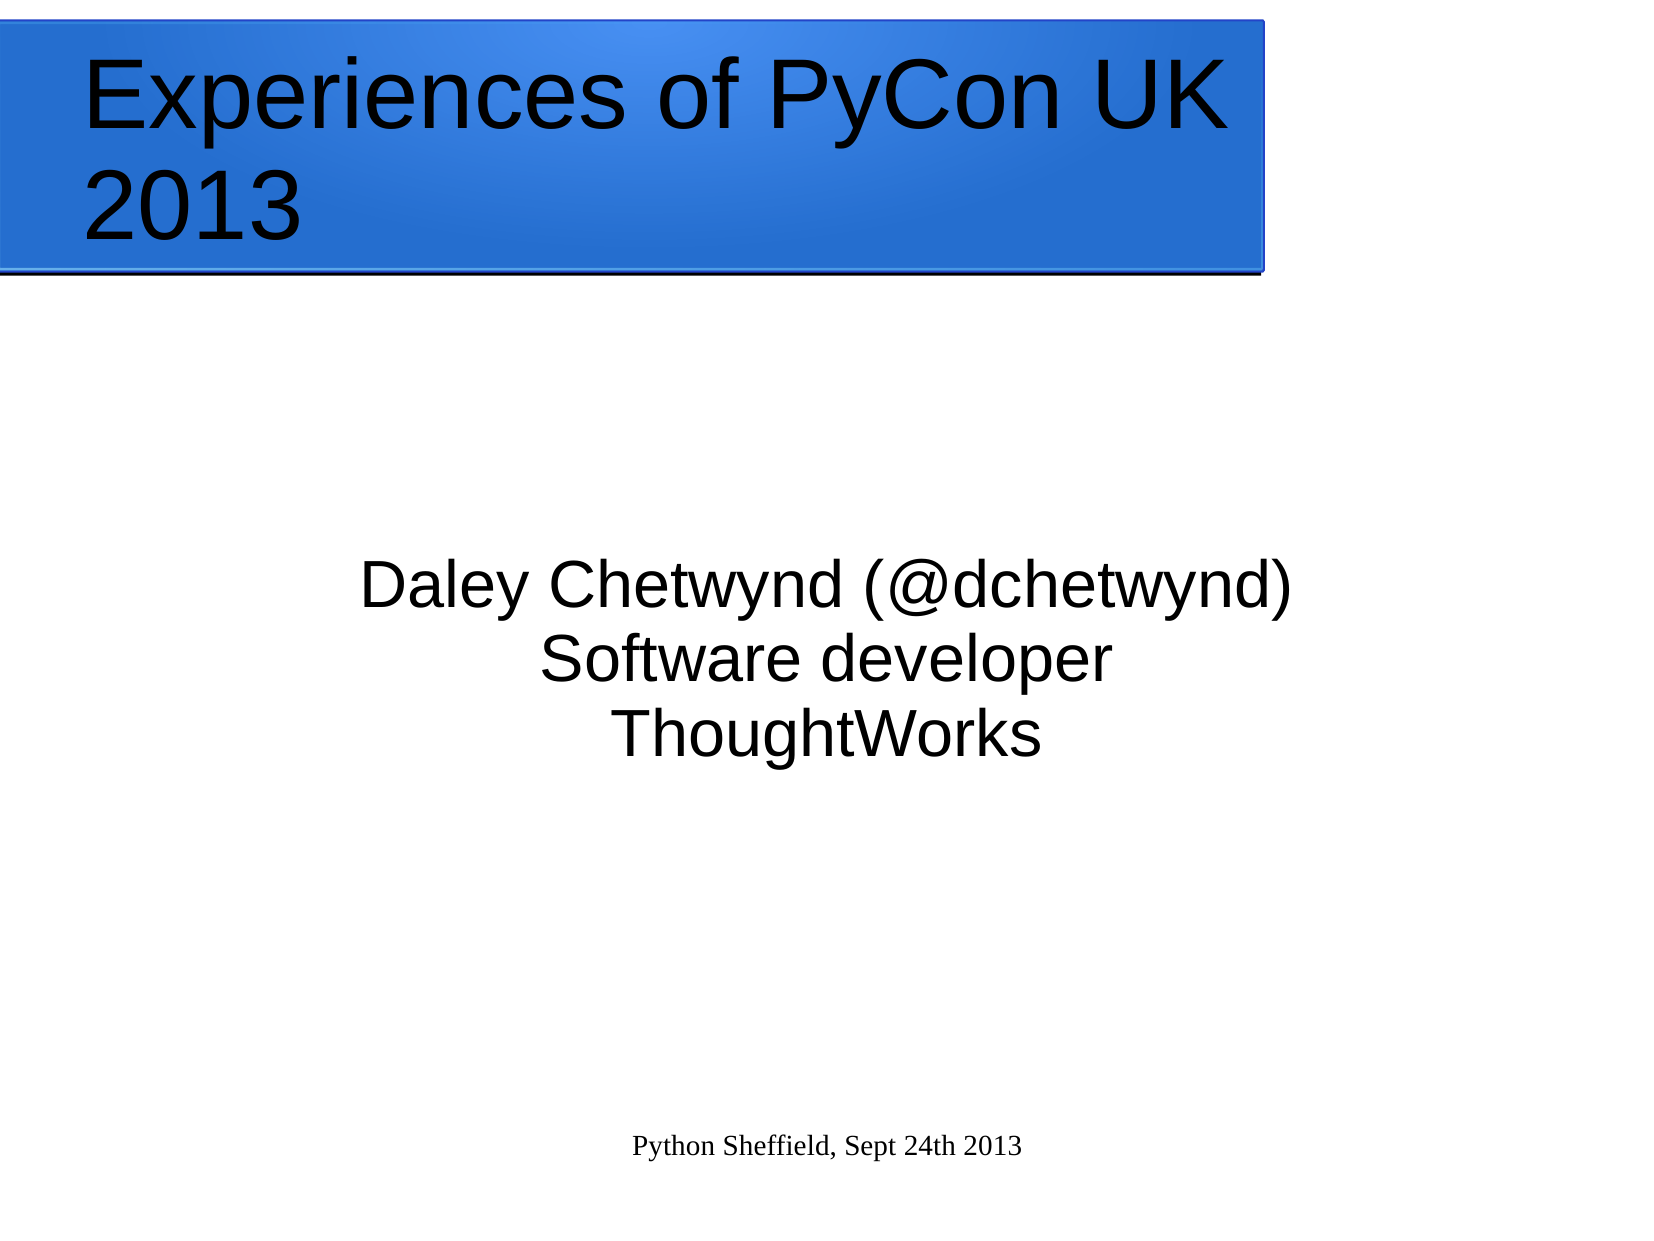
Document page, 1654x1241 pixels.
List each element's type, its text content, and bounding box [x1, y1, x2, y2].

subtitle Daley Chetwynd (@dchetwynd) Software developer ThoughtWorks [82, 299, 1571, 1019]
title Experiences of PyCon UK 2013 [82, 38, 1235, 261]
